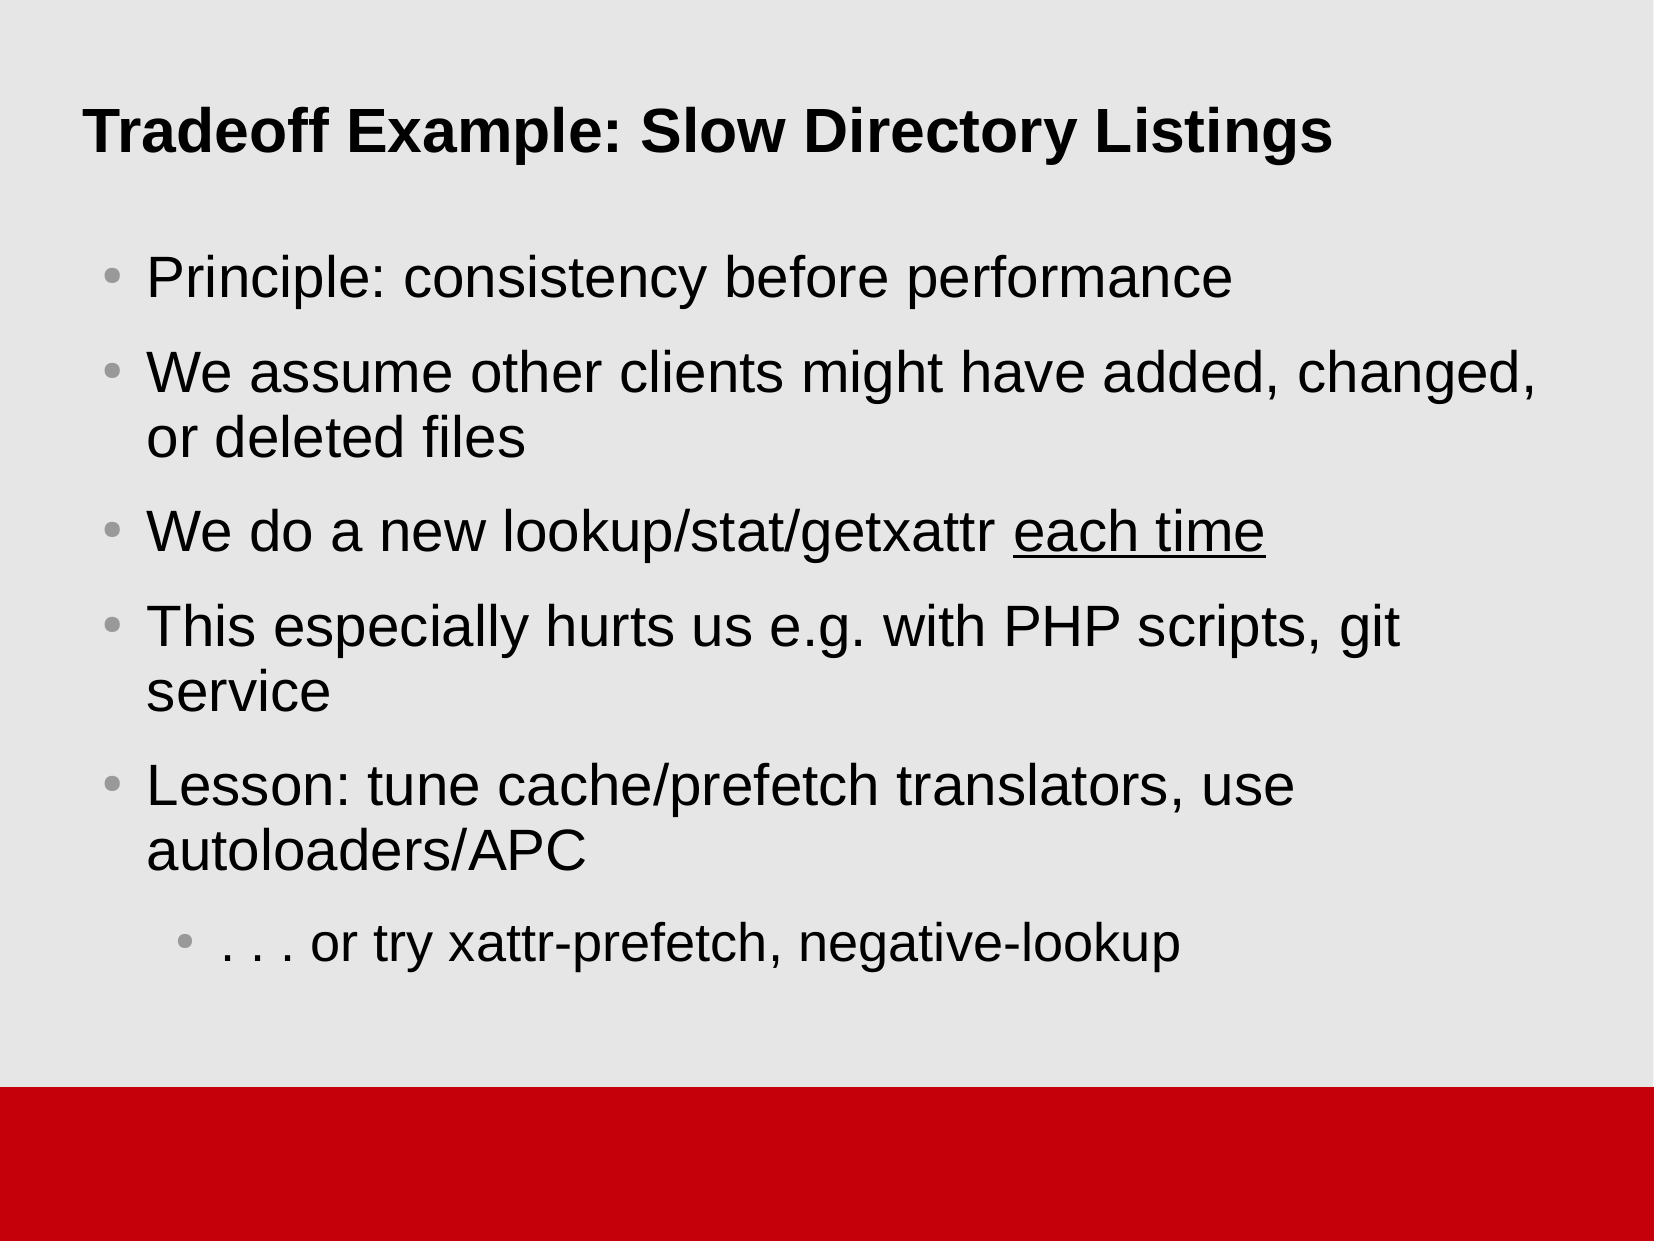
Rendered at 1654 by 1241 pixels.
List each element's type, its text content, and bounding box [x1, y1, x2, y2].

list Principle: consistency before performance We assume other clients might have added, changed, or deleted files We do a new lookup/stat/getxattr each time This especially hurts us e.g. with PHP scripts, git service Lesson: tune cache/prefetch translators, use autoloaders/APC . . . or try xattr-prefetch, negative-lookup [86, 244, 1576, 1040]
title Tradeoff Example: Slow Directory Listings [82, 37, 1571, 226]
